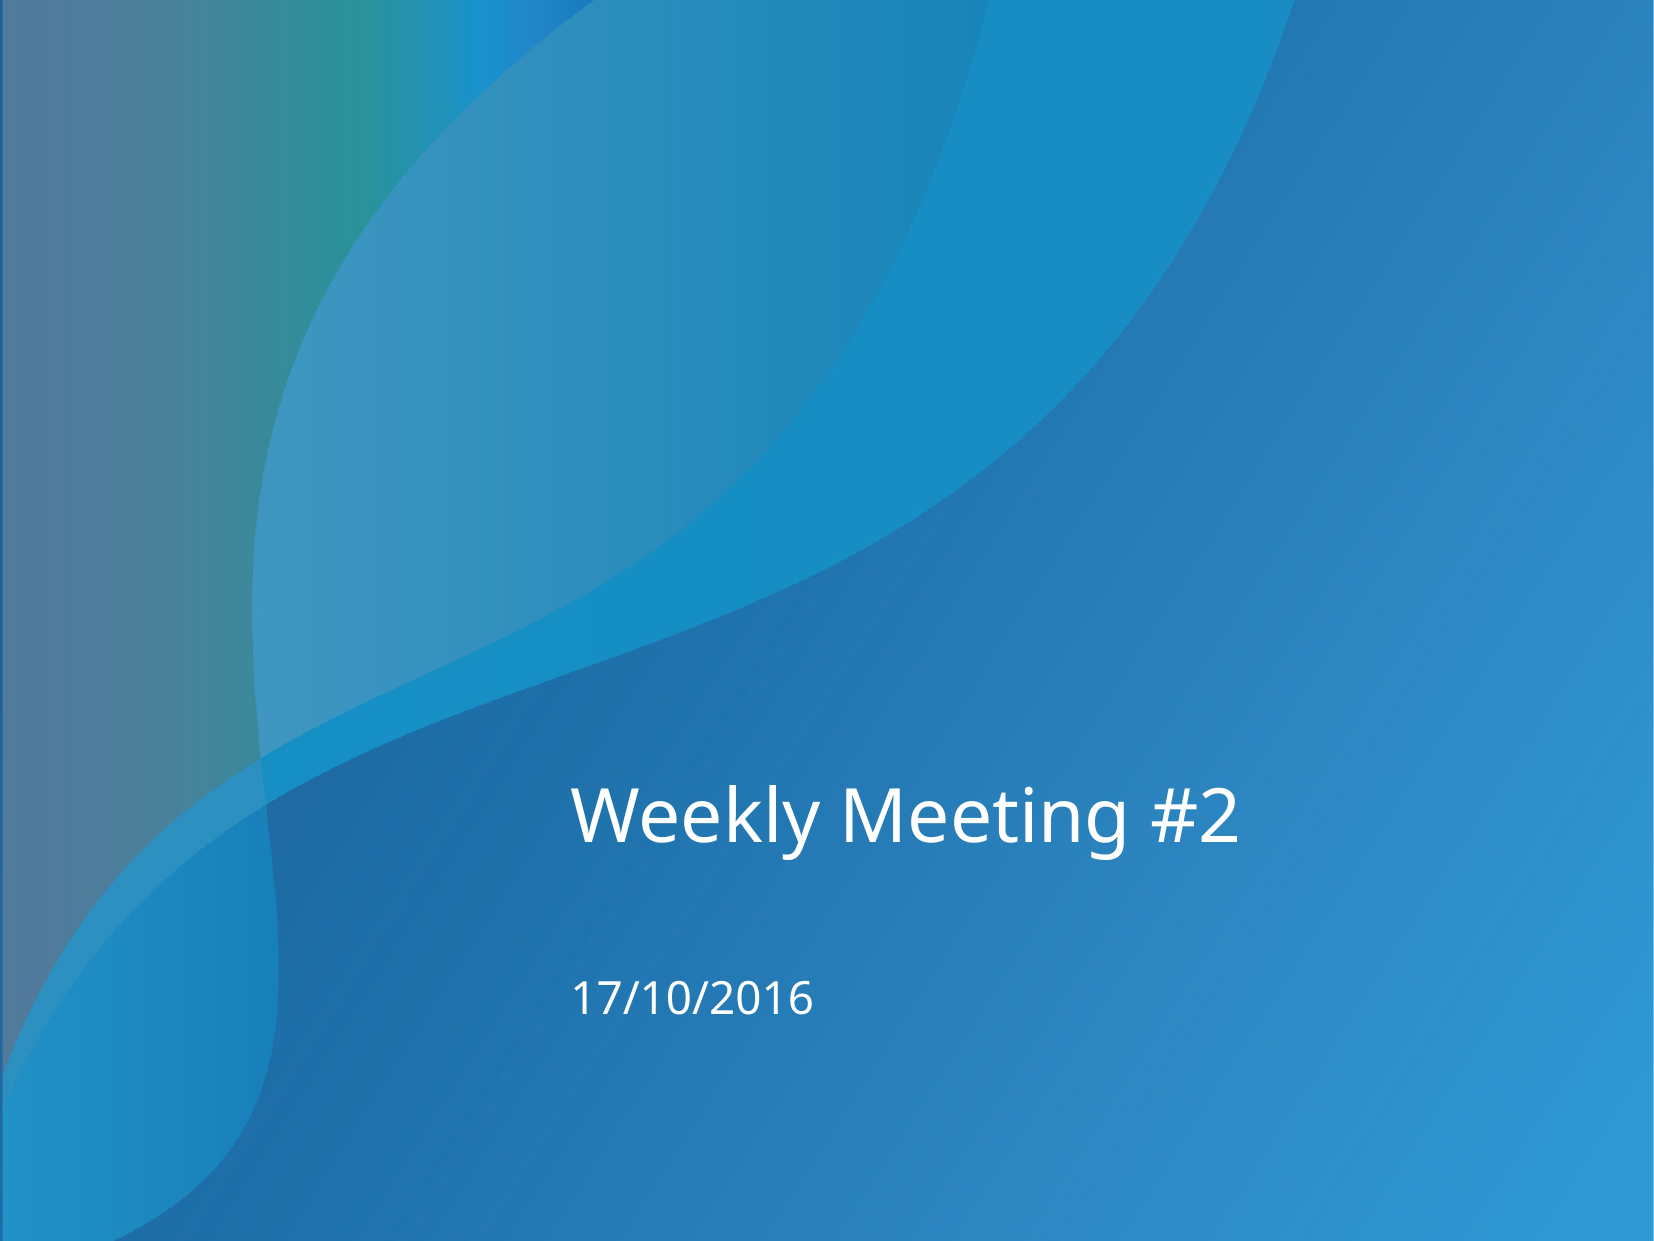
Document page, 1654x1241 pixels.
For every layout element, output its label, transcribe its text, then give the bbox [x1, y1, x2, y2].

subtitle 17/10/2016 [570, 927, 1262, 1066]
picture [0, 0, 1654, 1241]
title Weekly Meeting #2 [570, 702, 1497, 925]
